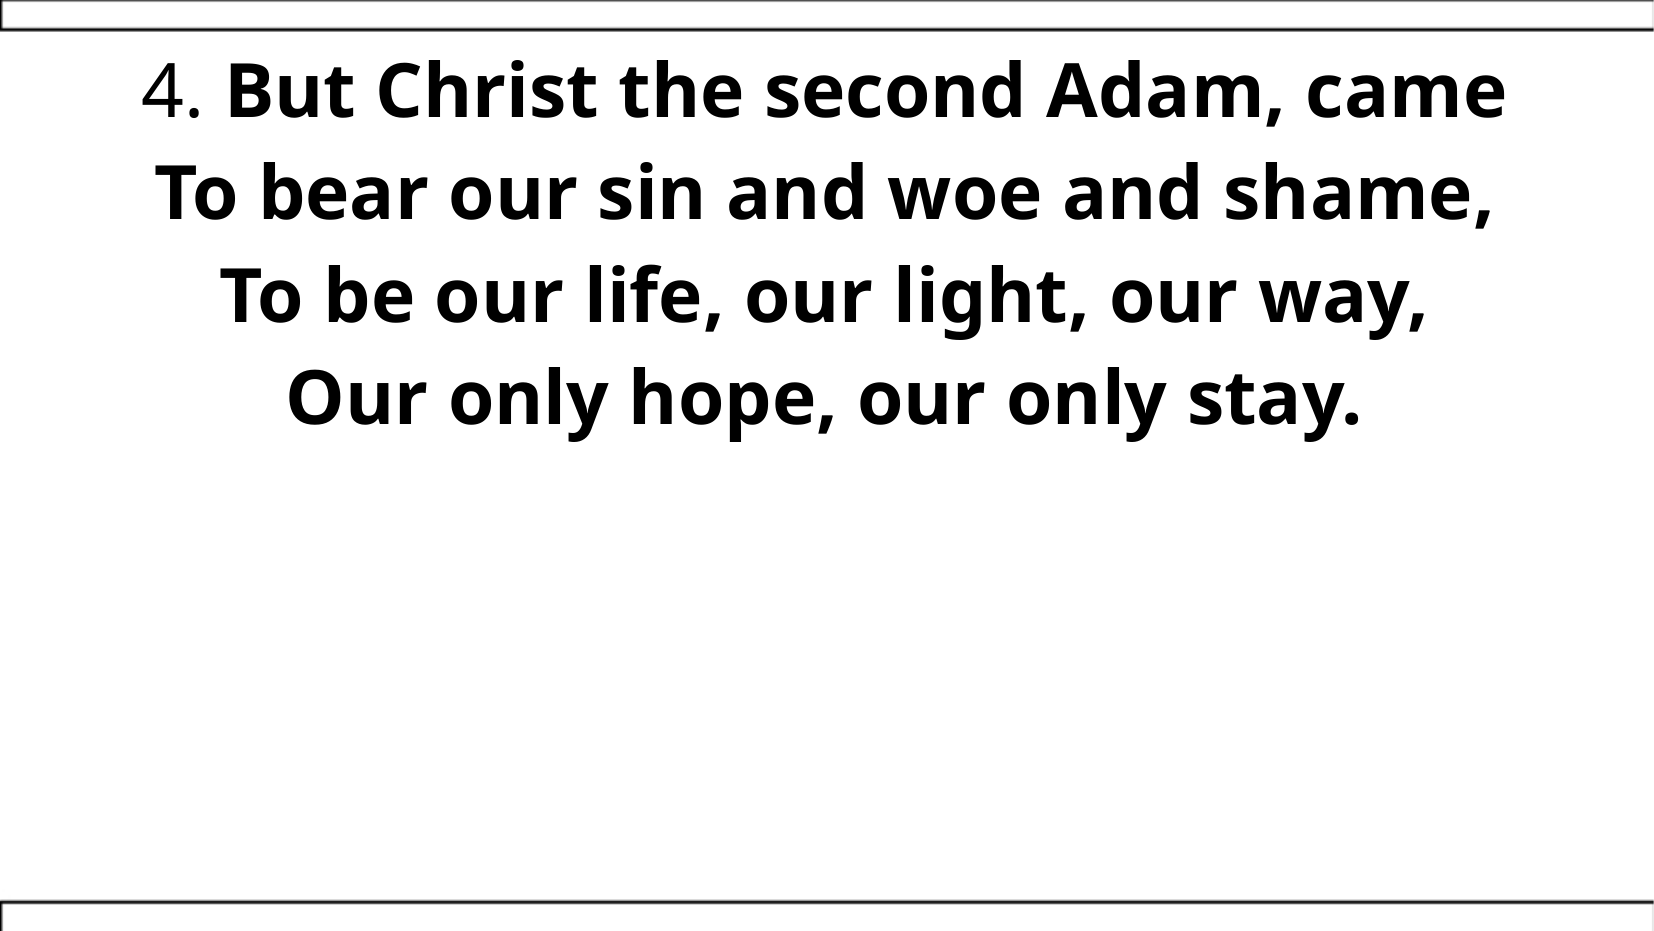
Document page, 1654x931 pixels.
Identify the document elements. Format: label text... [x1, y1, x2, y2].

picture [0, 0, 1654, 931]
text_box 4. But Christ the second Adam, came To bear our sin and woe and shame, To be our life, our light, our way, Our only hope, our only stay. [105, 30, 1546, 445]
